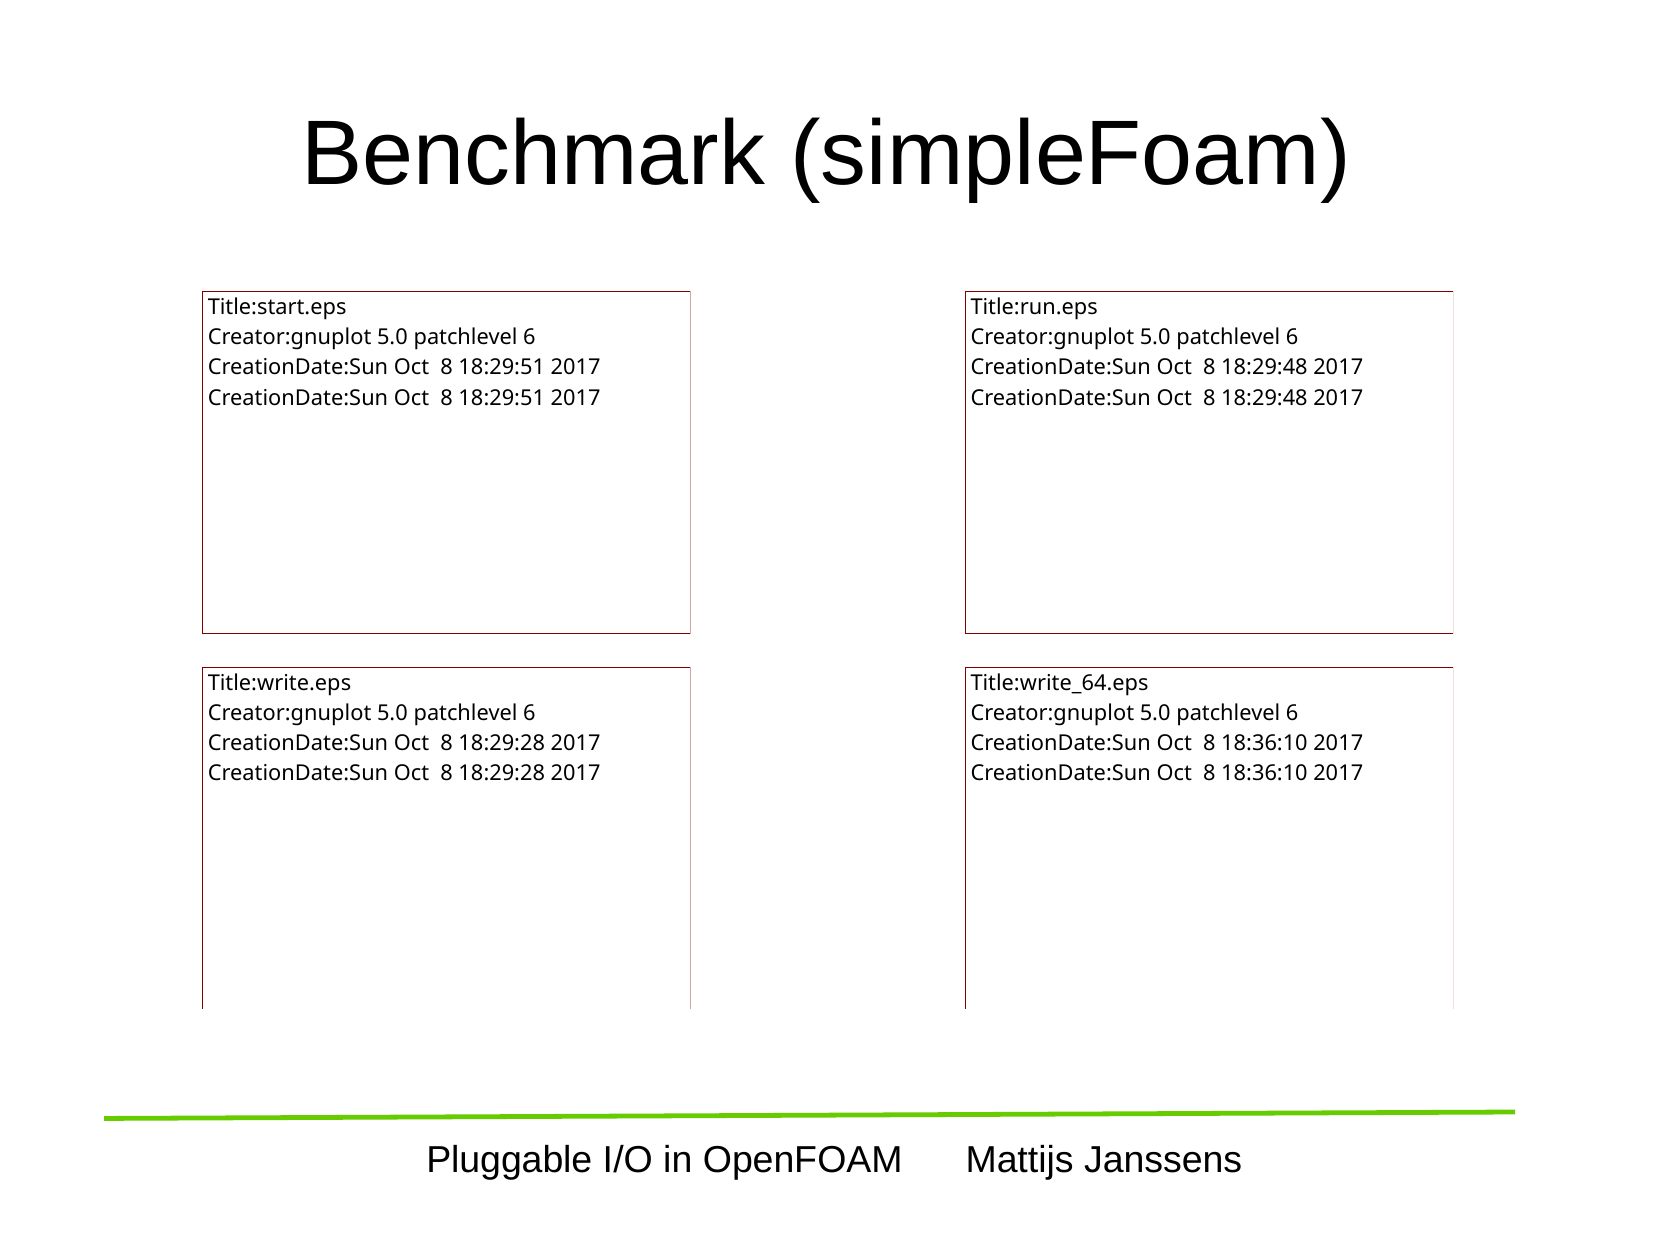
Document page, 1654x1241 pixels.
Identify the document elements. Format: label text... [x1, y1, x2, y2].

picture [200, 665, 691, 1009]
picture [963, 290, 1454, 634]
title Benchmark (simpleFoam) [82, 49, 1571, 257]
picture [963, 665, 1454, 1009]
picture [200, 290, 691, 634]
